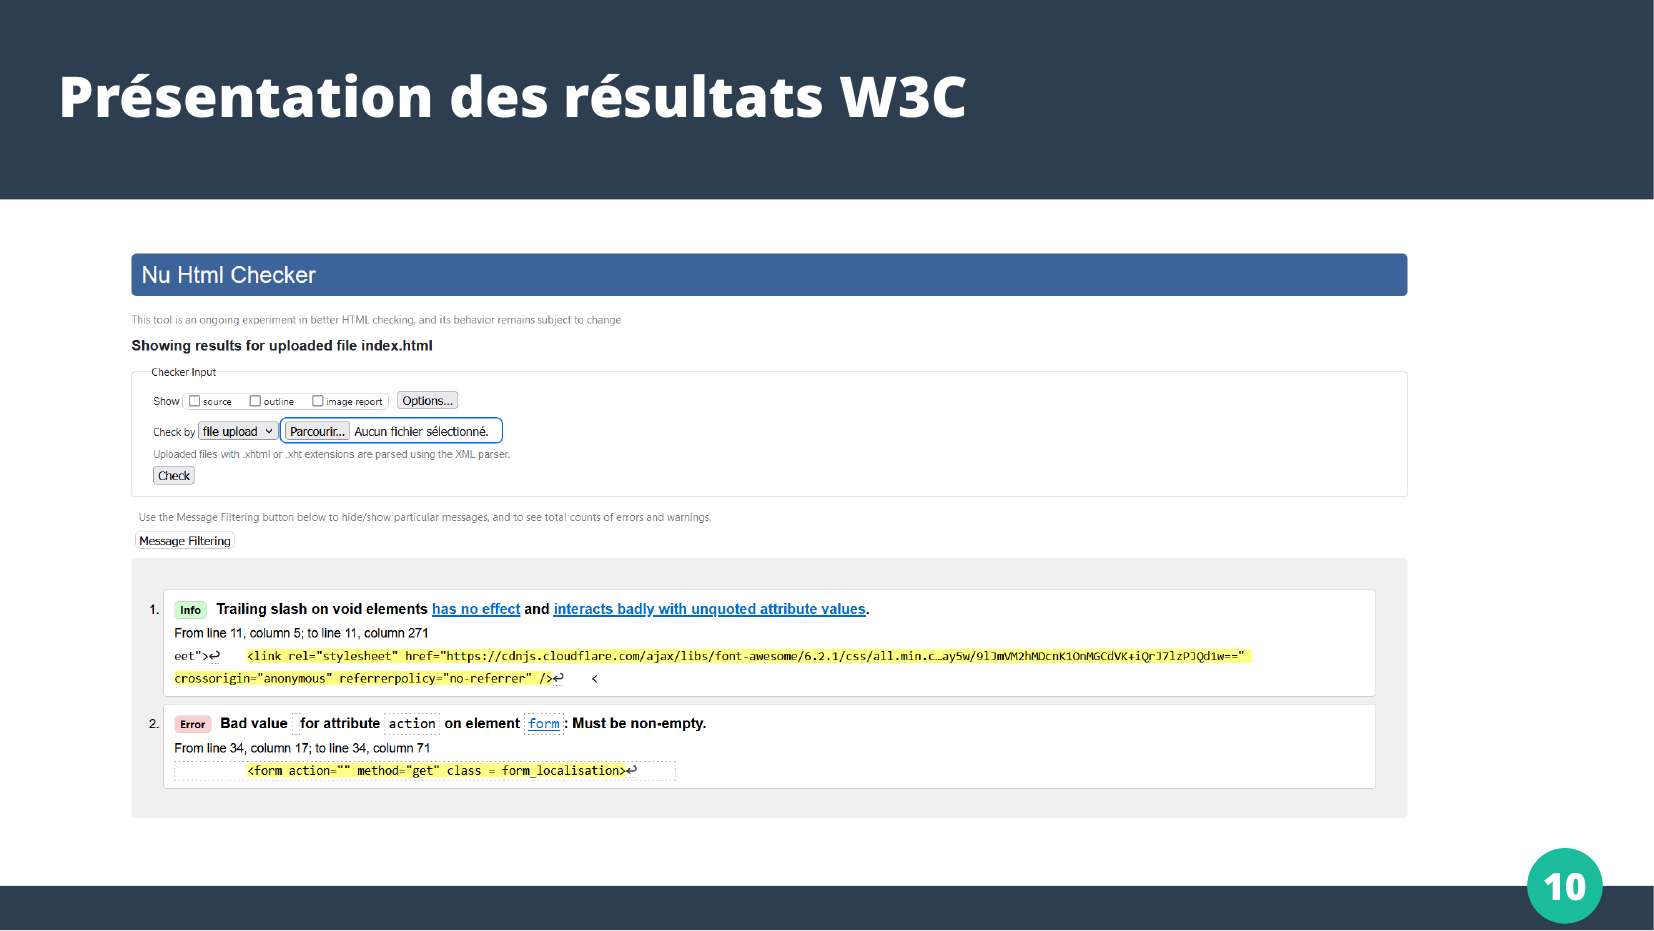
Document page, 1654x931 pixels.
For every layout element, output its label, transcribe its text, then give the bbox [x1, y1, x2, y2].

title Présentation des résultats W3C [59, 37, 1595, 155]
picture [114, 243, 1418, 828]
